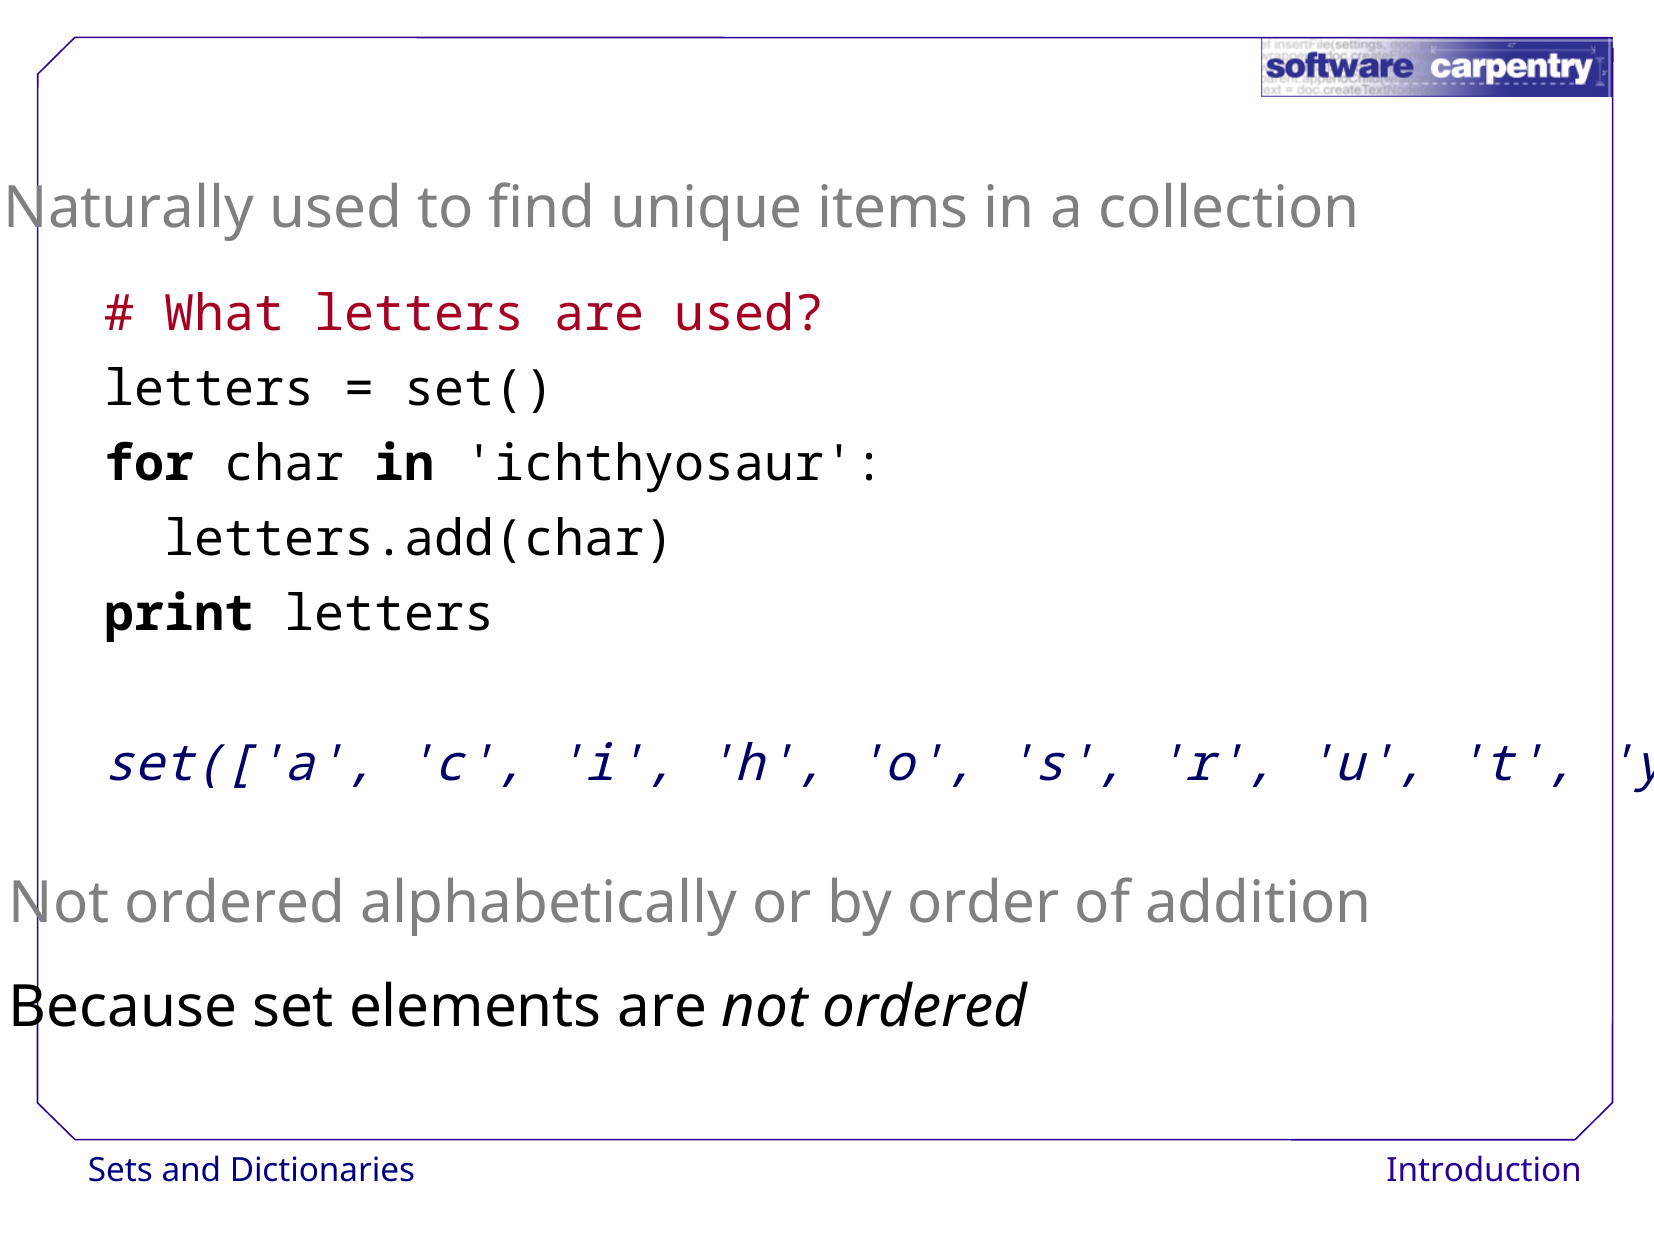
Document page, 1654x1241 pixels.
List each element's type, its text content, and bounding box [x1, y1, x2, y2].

text_box Not ordered alphabetically or by order of addition Because set elements are not ordered [0, 821, 1537, 1047]
picture [1261, 39, 1613, 97]
text_box # What letters are used? letters = set() for char in 'ichthyosaur': letters.add(char) print letters set(['a', 'c', 'i', 'h', 'o', 's', 'r', 'u', 't', 'y']) [89, 258, 1512, 815]
text_box Naturally used to find unique items in a collection [0, 126, 1525, 248]
